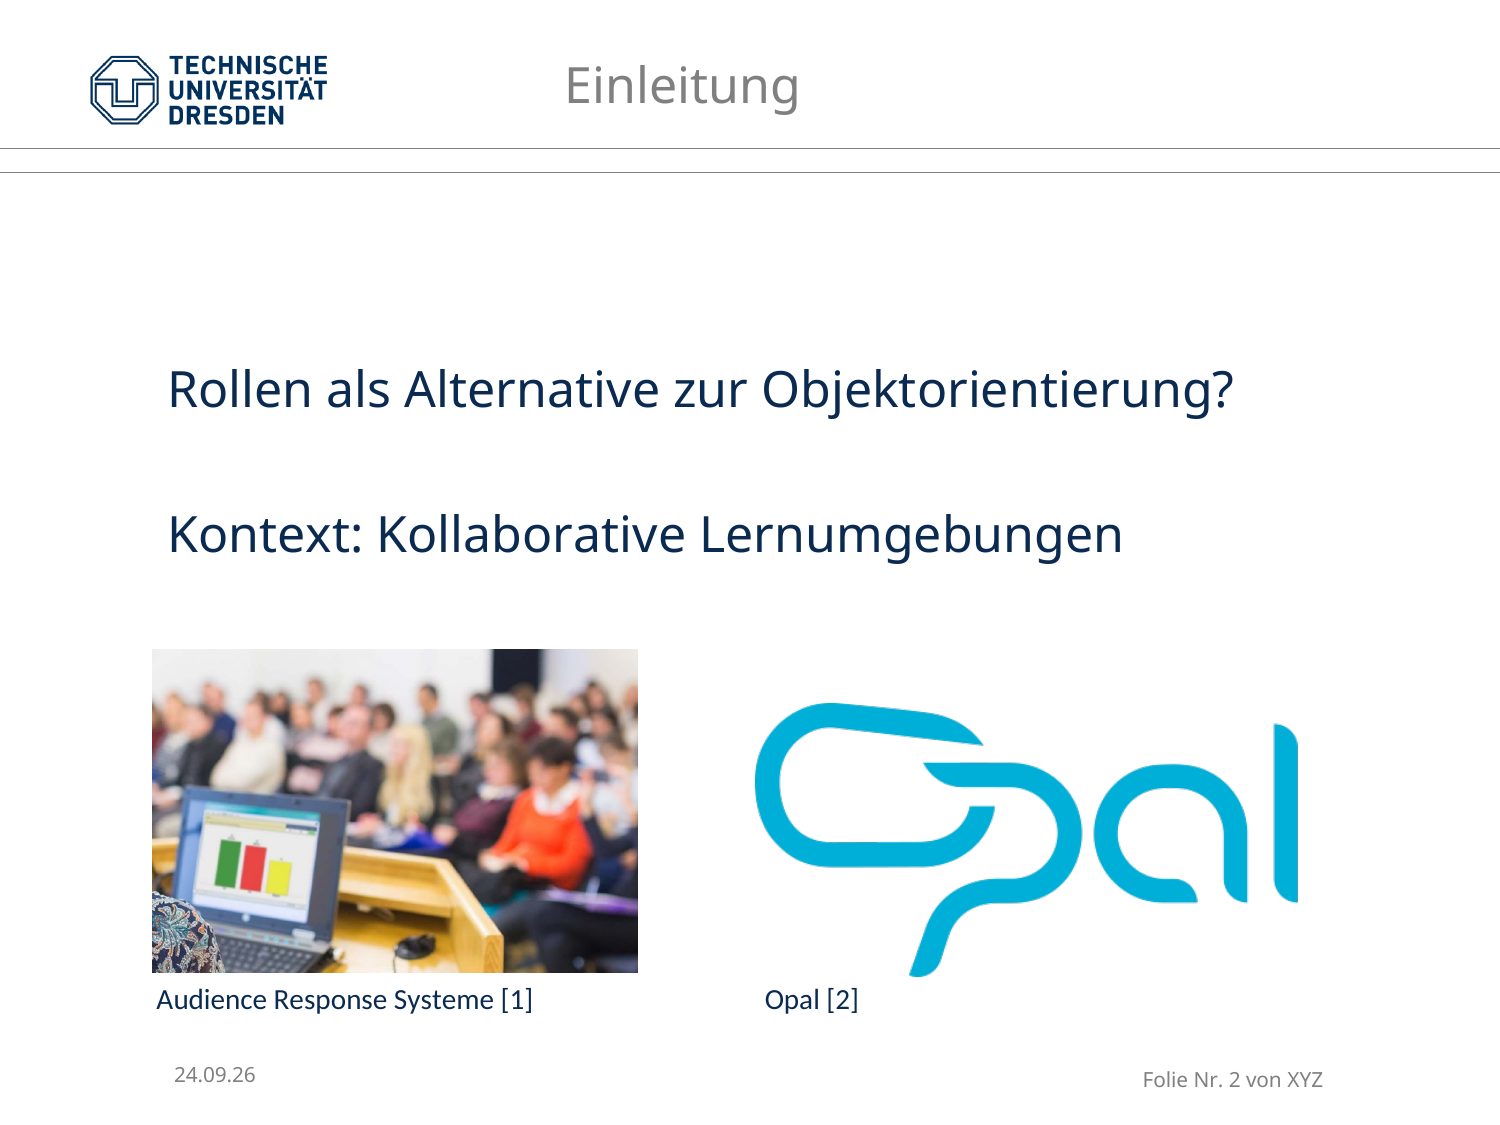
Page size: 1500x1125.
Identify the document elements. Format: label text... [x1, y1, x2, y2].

picture [755, 703, 1299, 978]
picture [152, 649, 638, 973]
title Einleitung [549, 0, 1500, 178]
picture [755, 703, 821, 770]
text_box Audience Response Systeme [1] [141, 972, 628, 1023]
list Rollen als Alternative zur Objektorientierung? Kontext: Kollaborative Lernumgebungen [152, 350, 1376, 970]
picture [90, 54, 327, 125]
text_box Opal [2] [750, 972, 1236, 1023]
text_box 26.06.18 [159, 1046, 510, 1107]
